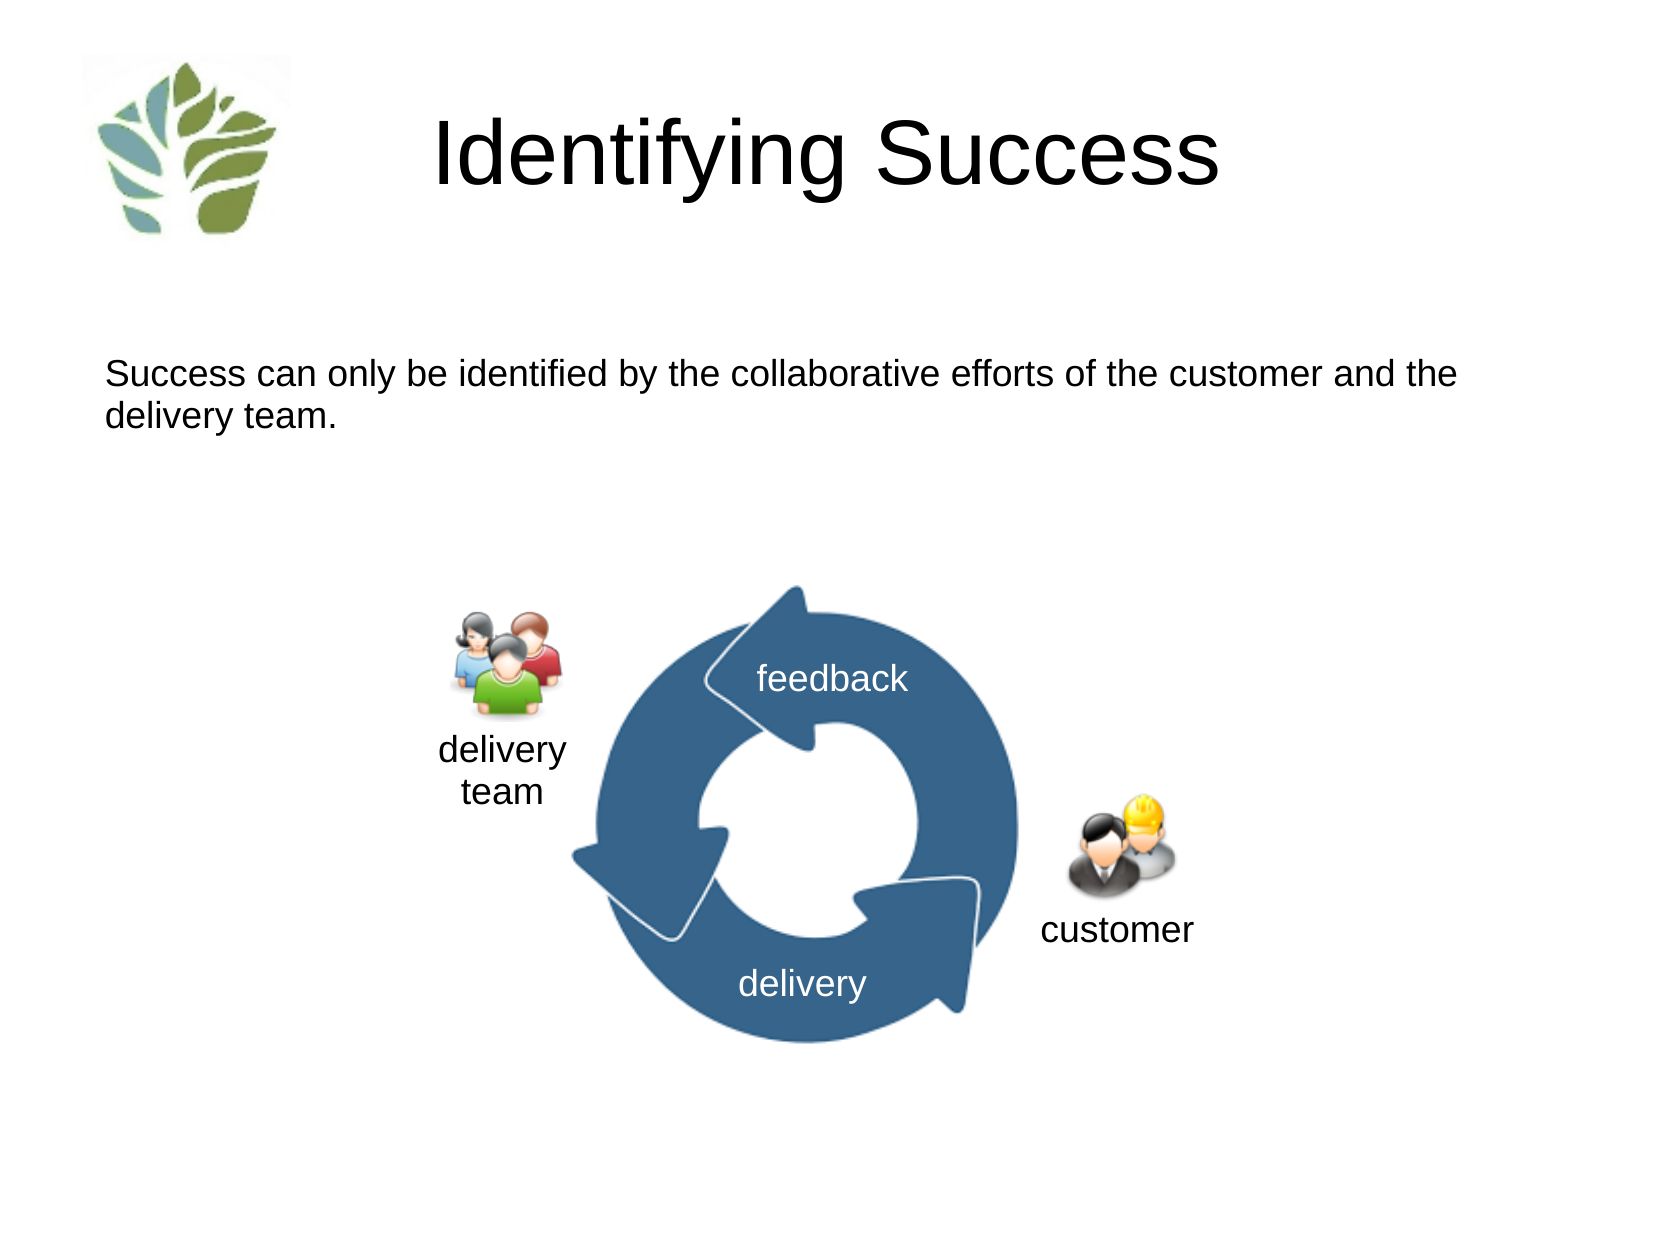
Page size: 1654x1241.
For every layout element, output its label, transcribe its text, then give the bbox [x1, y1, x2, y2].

title Identifying Success [291, 49, 1571, 257]
text_box delivery team [405, 721, 601, 821]
picture [570, 584, 1021, 1046]
text_box delivery [690, 955, 916, 1013]
text_box Success can only be identified by the collaborative efforts of the customer and the delivery team. [90, 345, 1546, 444]
picture [450, 609, 563, 721]
text_box feedback [720, 649, 946, 707]
picture [82, 49, 291, 258]
picture [1065, 790, 1178, 901]
text_box customer [1020, 901, 1216, 959]
